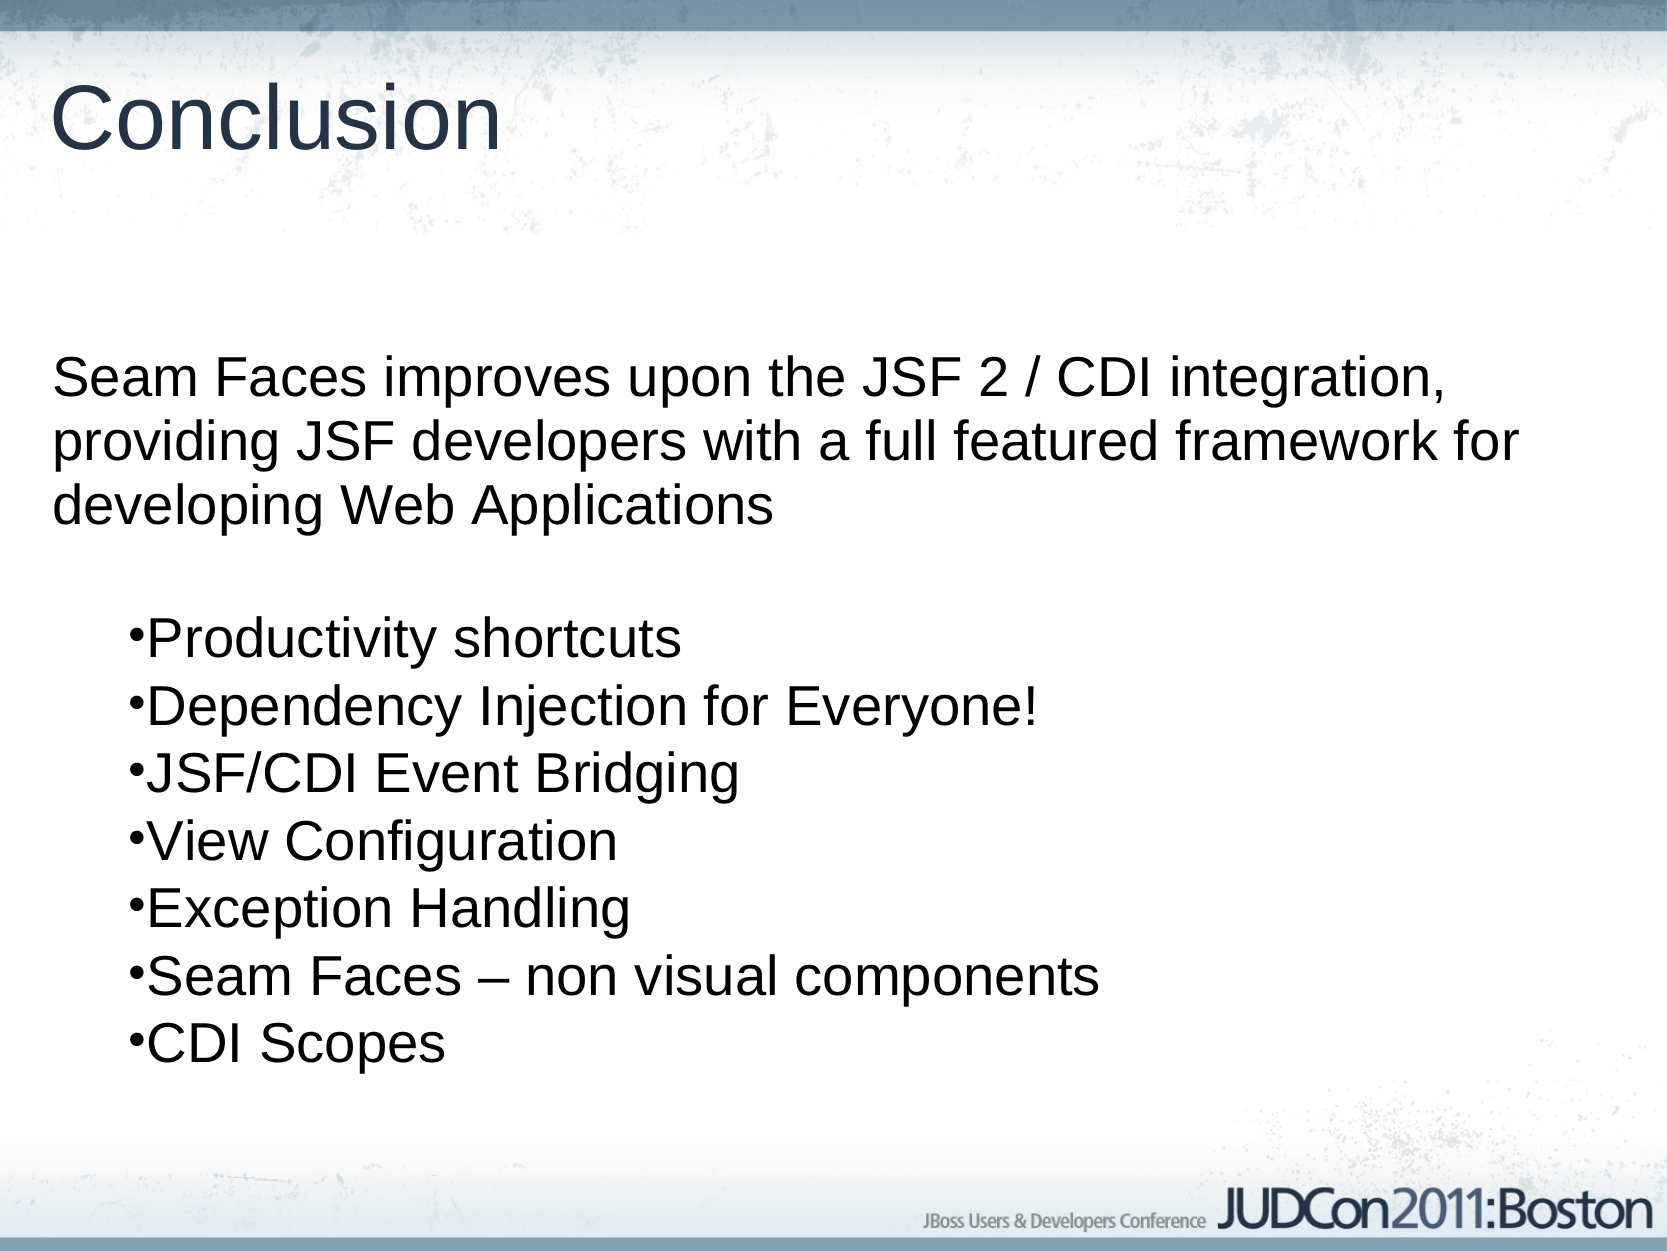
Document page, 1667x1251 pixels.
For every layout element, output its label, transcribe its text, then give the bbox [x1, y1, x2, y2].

title Conclusion [34, 50, 1621, 327]
text_box Seam Faces improves upon the JSF 2 / CDI integration, providing JSF developers with a full featured framework for developing Web Applications Productivity shortcuts Dependency Injection for Everyone! JSF/CDI Event Bridging View Configuration Exception Handling Seam Faces – non visual components CDI Scopes [37, 337, 1636, 1082]
picture [0, 0, 1667, 1251]
